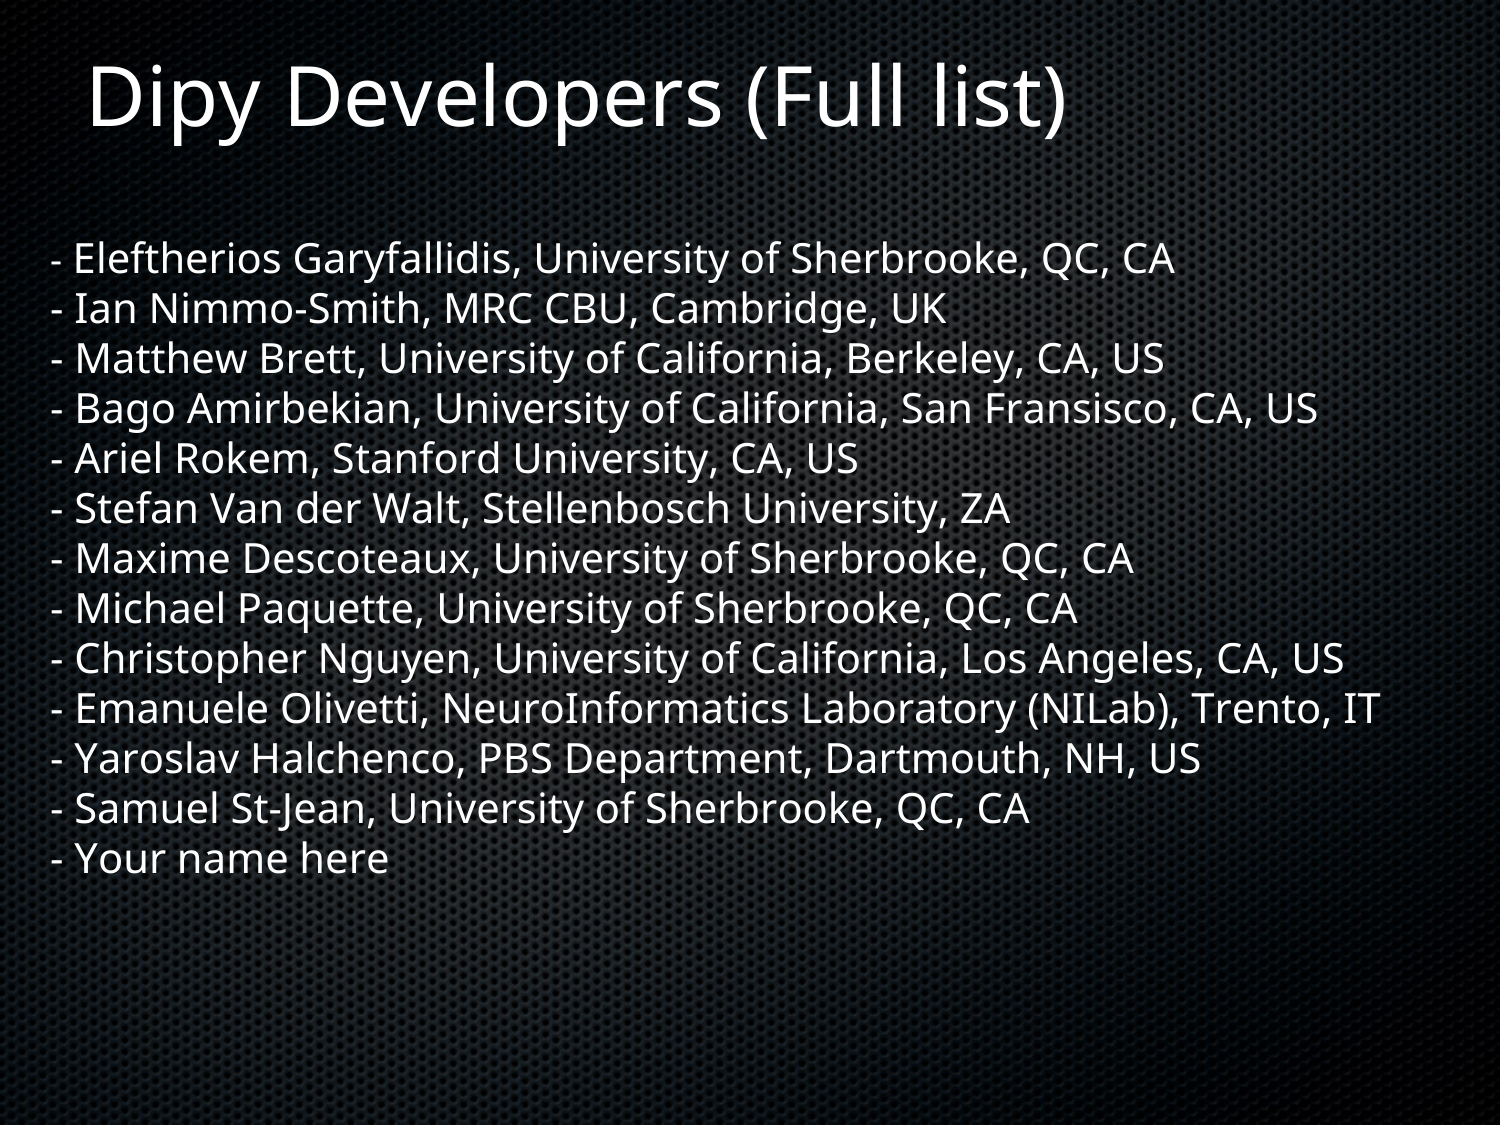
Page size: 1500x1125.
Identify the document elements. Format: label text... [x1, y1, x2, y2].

picture [0, 0, 1500, 1125]
text_box - Eleftherios Garyfallidis, University of Sherbrooke, QC, CA - Ian Nimmo-Smith, MRC CBU, Cambridge, UK - Matthew Brett, University of California, Berkeley, CA, US - Bago Amirbekian, University of California, San Fransisco, CA, US - Ariel Rokem, Stanford University, CA, US - Stefan Van der Walt, Stellenbosch University, ZA - Maxime Descoteaux, University of Sherbrooke, QC, CA - Michael Paquette, University of Sherbrooke, QC, CA - Christopher Nguyen, University of California, Los Angeles, CA, US - Emanuele Olivetti, NeuroInformatics Laboratory (NILab), Trento, IT - Yaroslav Halchenco, PBS Department, Dartmouth, NH, US - Samuel St-Jean, University of Sherbrooke, QC, CA - Your name here [35, 153, 1500, 1056]
text_box Dipy Developers (Full list) [70, 35, 1176, 151]
